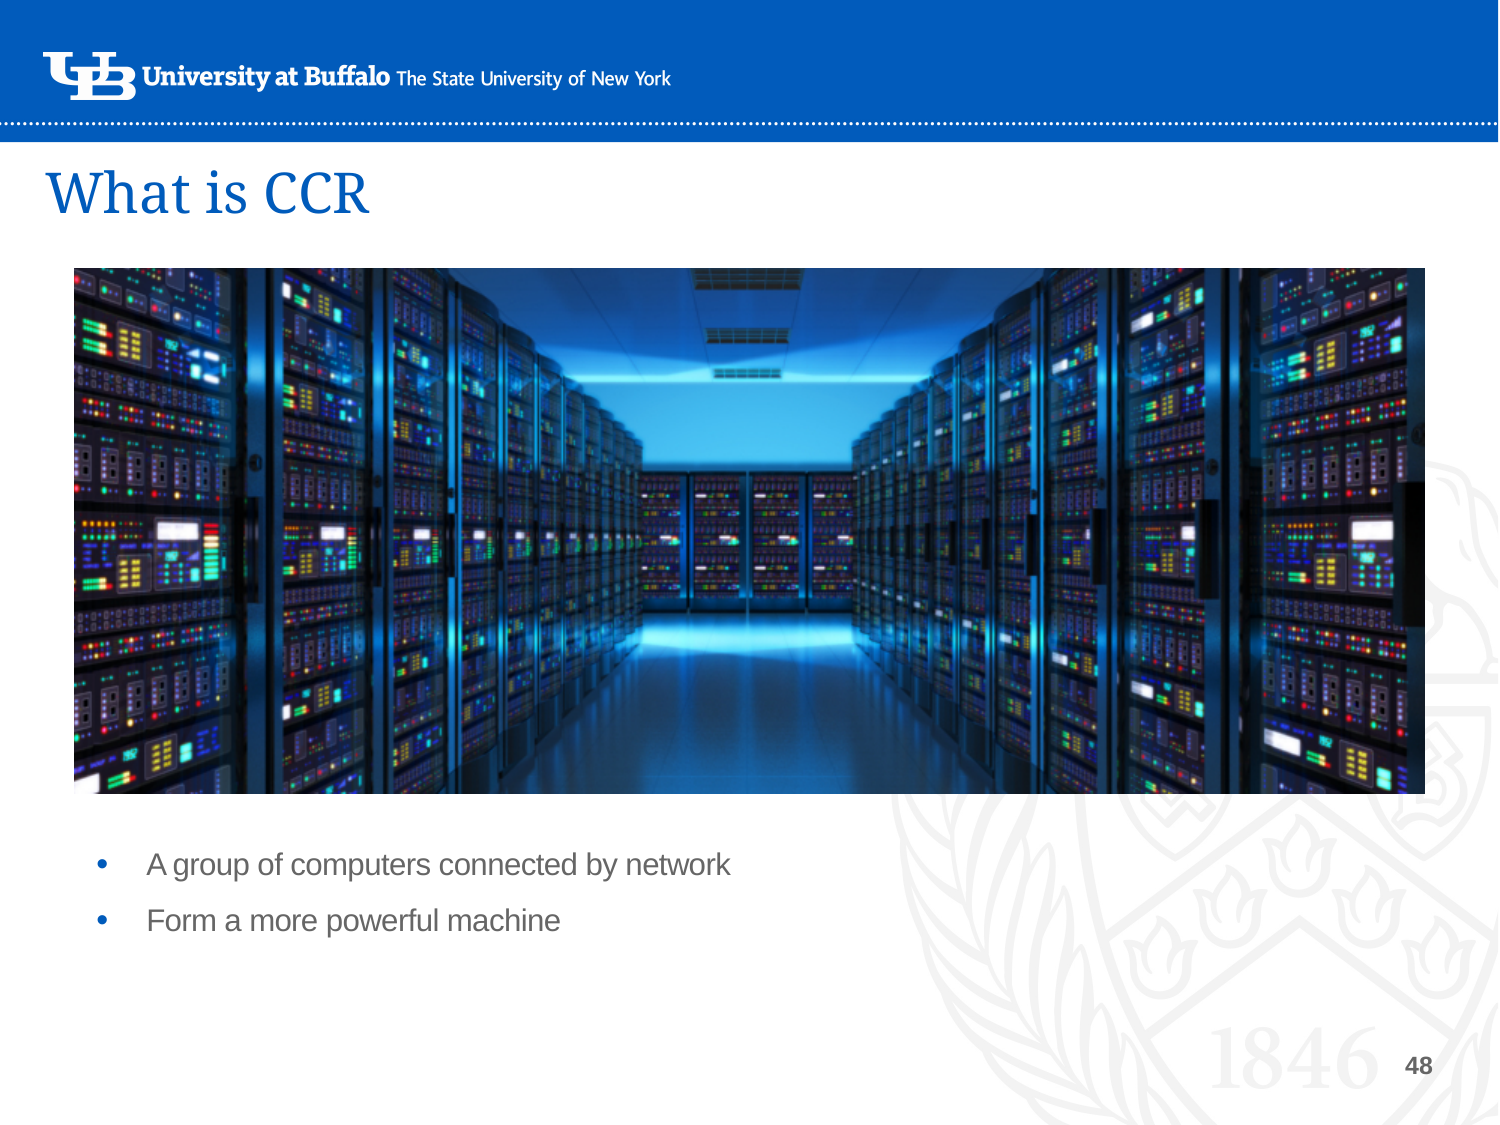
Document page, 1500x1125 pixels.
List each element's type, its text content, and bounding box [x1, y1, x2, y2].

list A group of computers connected by network Form a more powerful machine [60, 833, 1306, 976]
picture [0, 0, 1499, 1125]
title What is CCR [30, 153, 1387, 233]
